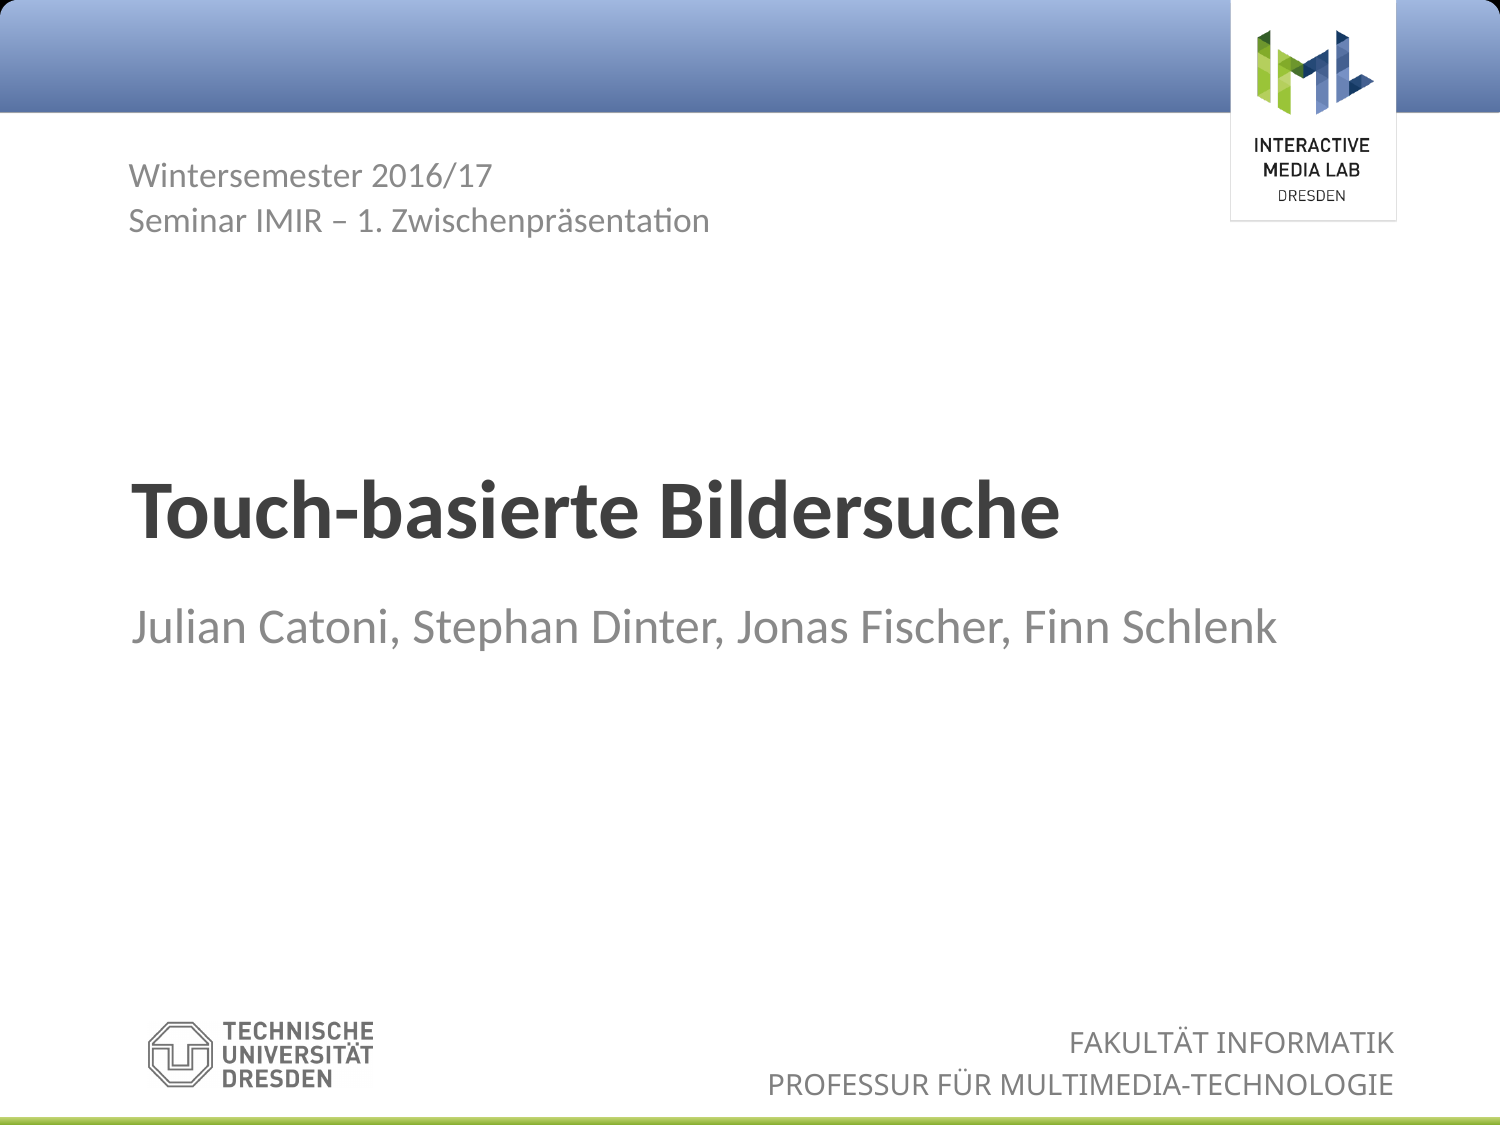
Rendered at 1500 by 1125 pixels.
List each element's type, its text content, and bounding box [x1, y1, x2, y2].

picture [1253, 30, 1374, 140]
text_box Wintersemester 2016/17 Seminar IMIR – 1. Zwischenpräsentation [113, 140, 1489, 235]
title Touch-basierte Bildersuche [116, 437, 1241, 564]
list Julian Catoni, Stephan Dinter, Jonas Fischer, Finn Schlenk [116, 587, 1300, 834]
